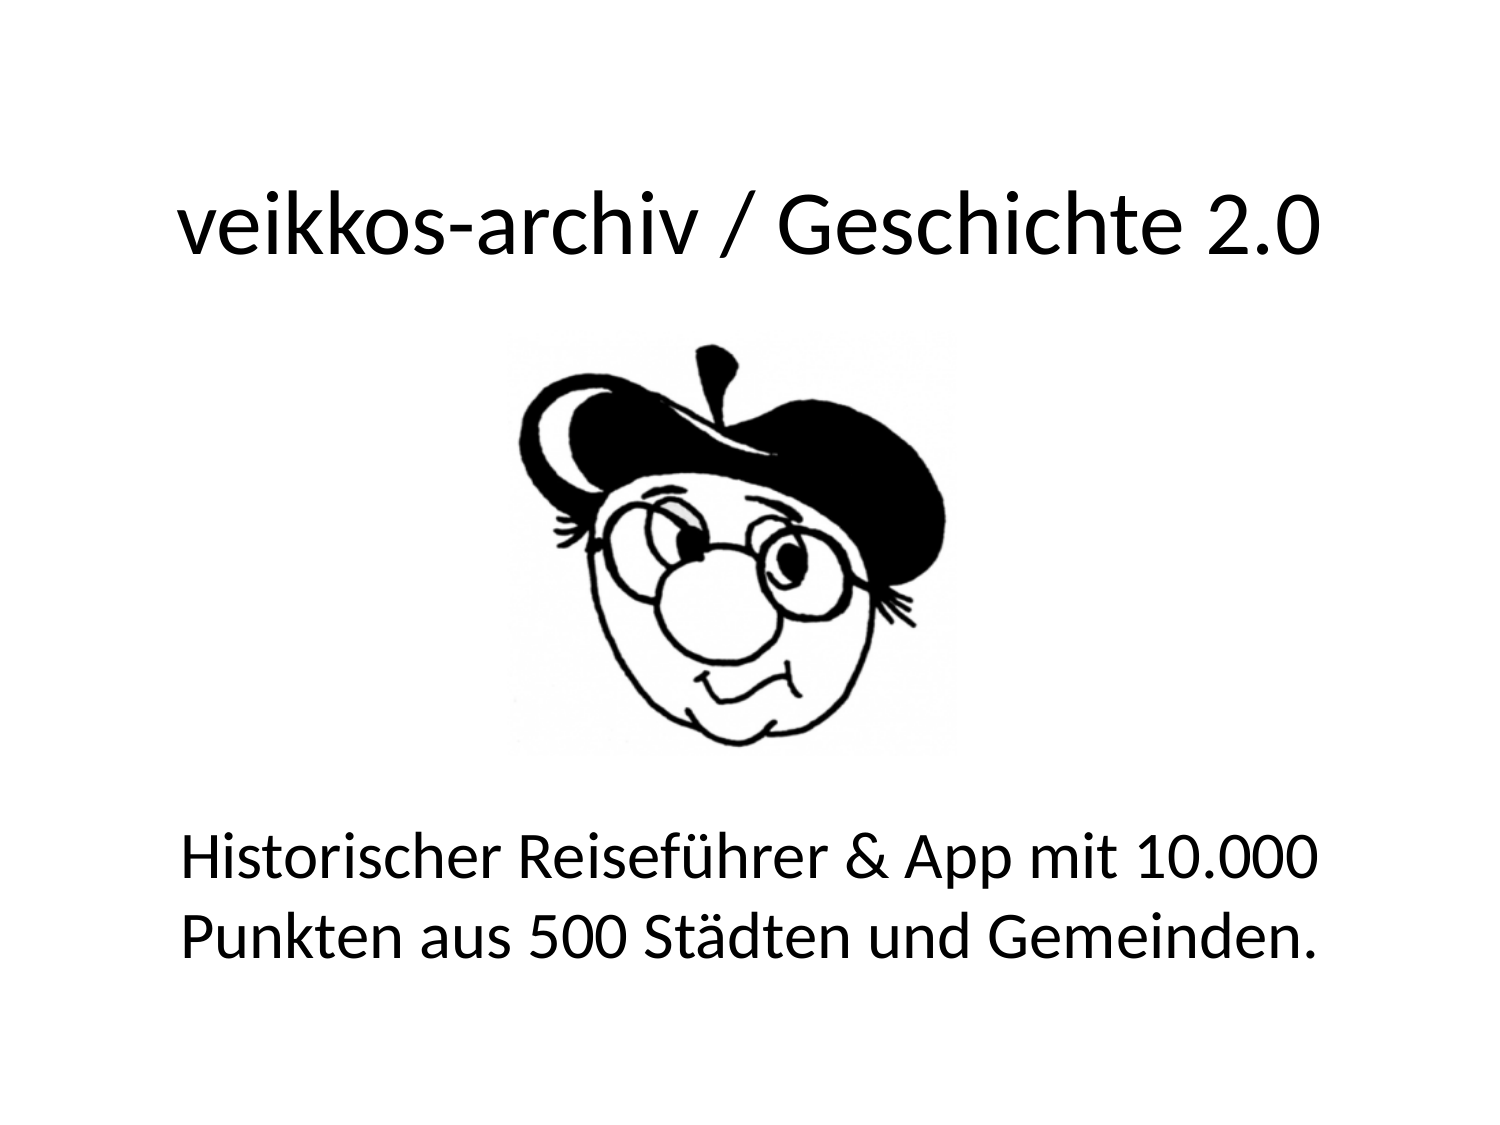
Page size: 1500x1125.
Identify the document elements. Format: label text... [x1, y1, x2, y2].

list [401, 258, 1087, 875]
title veikkos-archiv / Geschichte 2.0 Historischer Reiseführer & App mit 10.000 Punkten aus 500 Städten und Gemeinden. [75, 45, 1426, 233]
picture [507, 330, 957, 756]
